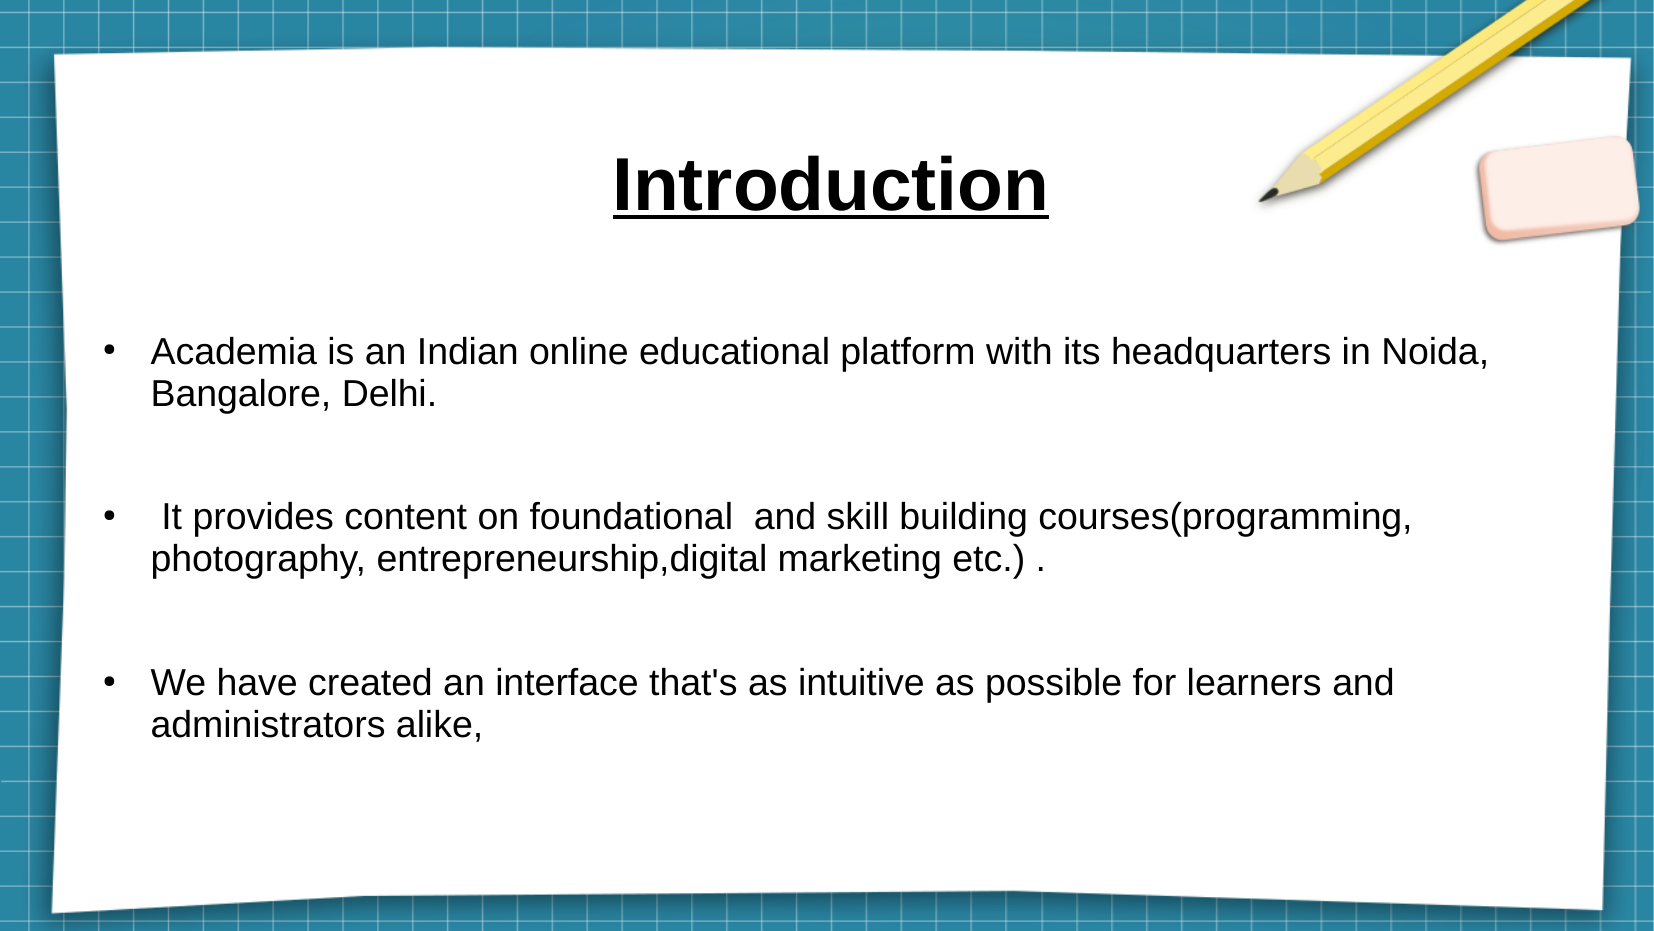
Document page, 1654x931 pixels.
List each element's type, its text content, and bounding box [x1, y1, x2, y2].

list Academia is an Indian online educational platform with its headquarters in Noida, Bangalore, Delhi. It provides content on foundational and skill building courses(programming, photography, entrepreneurship,digital marketing etc.) . We have created an interface that's as intuitive as possible for learners and administrators alike, [86, 330, 1576, 751]
title Introduction [86, 107, 1576, 263]
picture [0, 0, 1654, 931]
